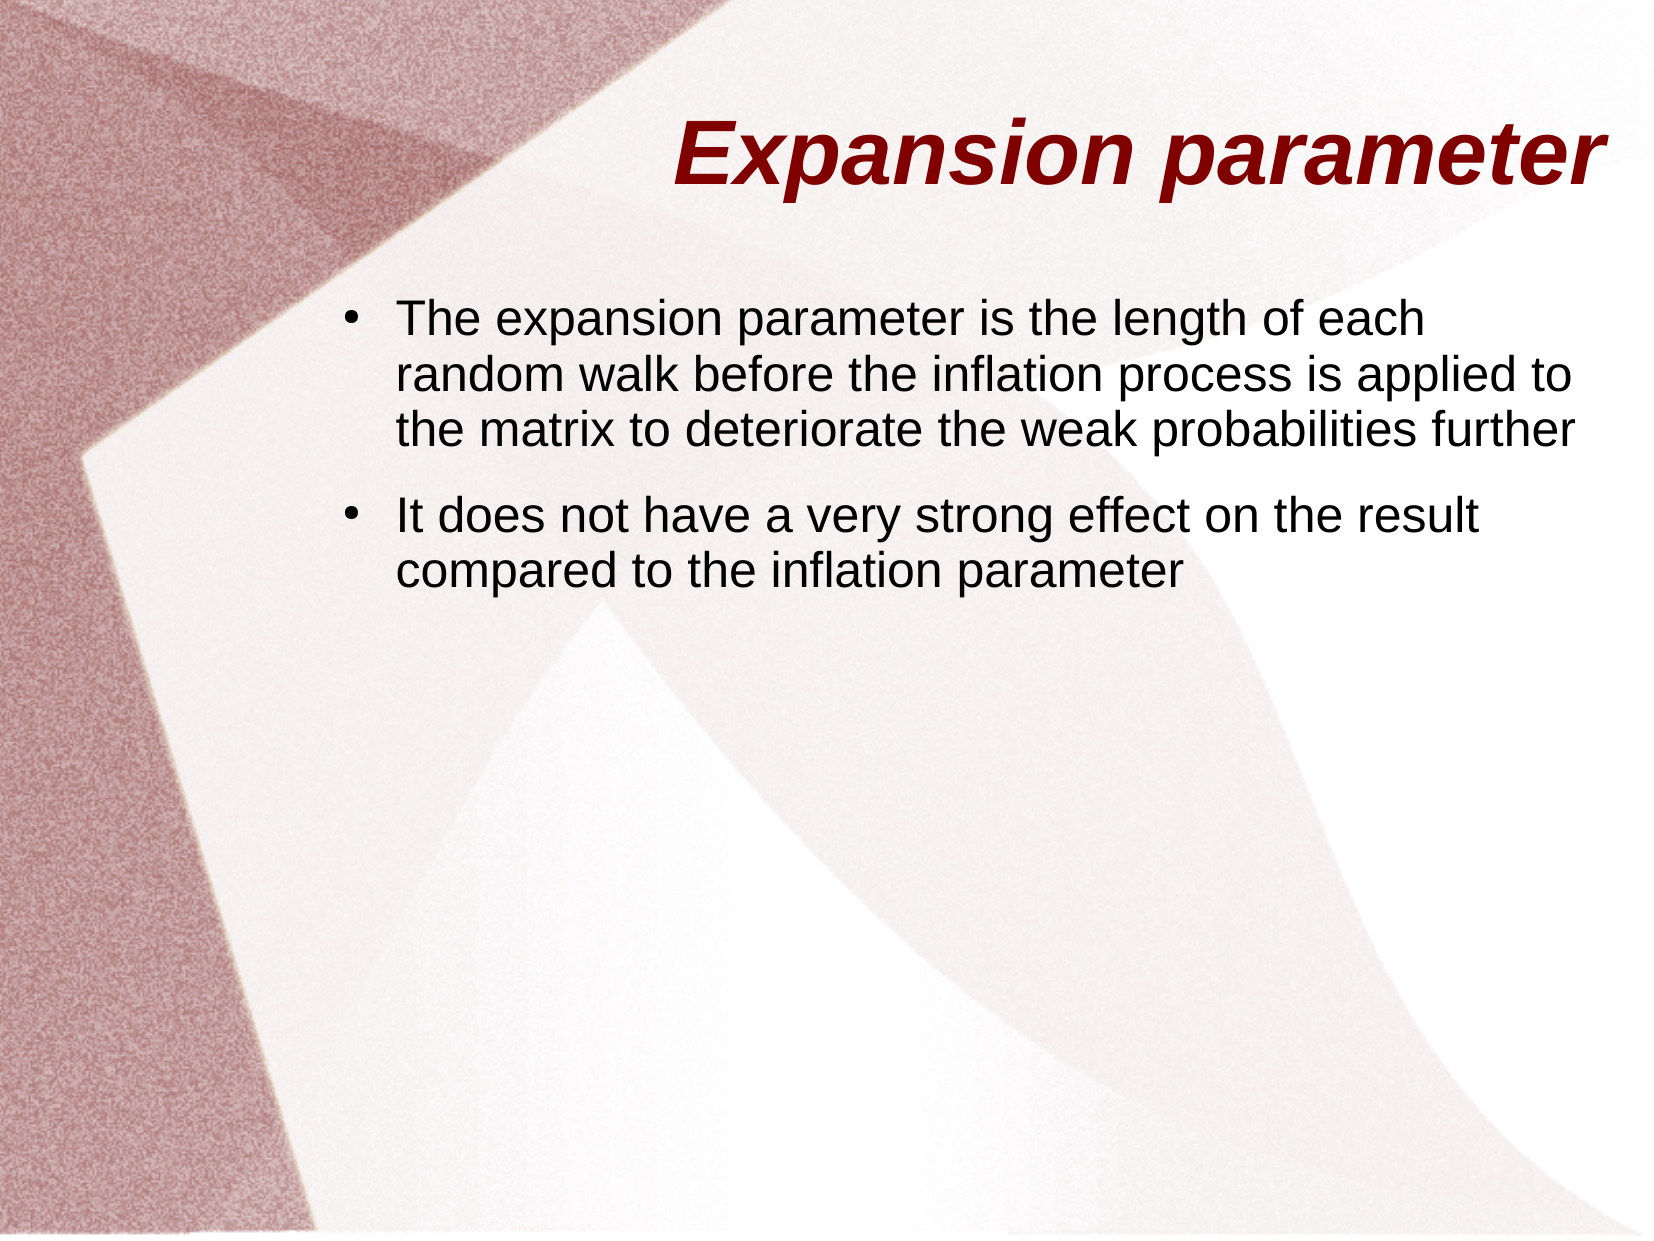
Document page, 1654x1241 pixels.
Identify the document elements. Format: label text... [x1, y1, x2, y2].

list The expansion parameter is the length of each random walk before the inflation process is applied to the matrix to deteriorate the weak probabilities further It does not have a very strong effect on the result compared to the inflation parameter [324, 290, 1601, 1010]
title Expansion parameter [596, 49, 1607, 257]
picture [0, 0, 1654, 1241]
